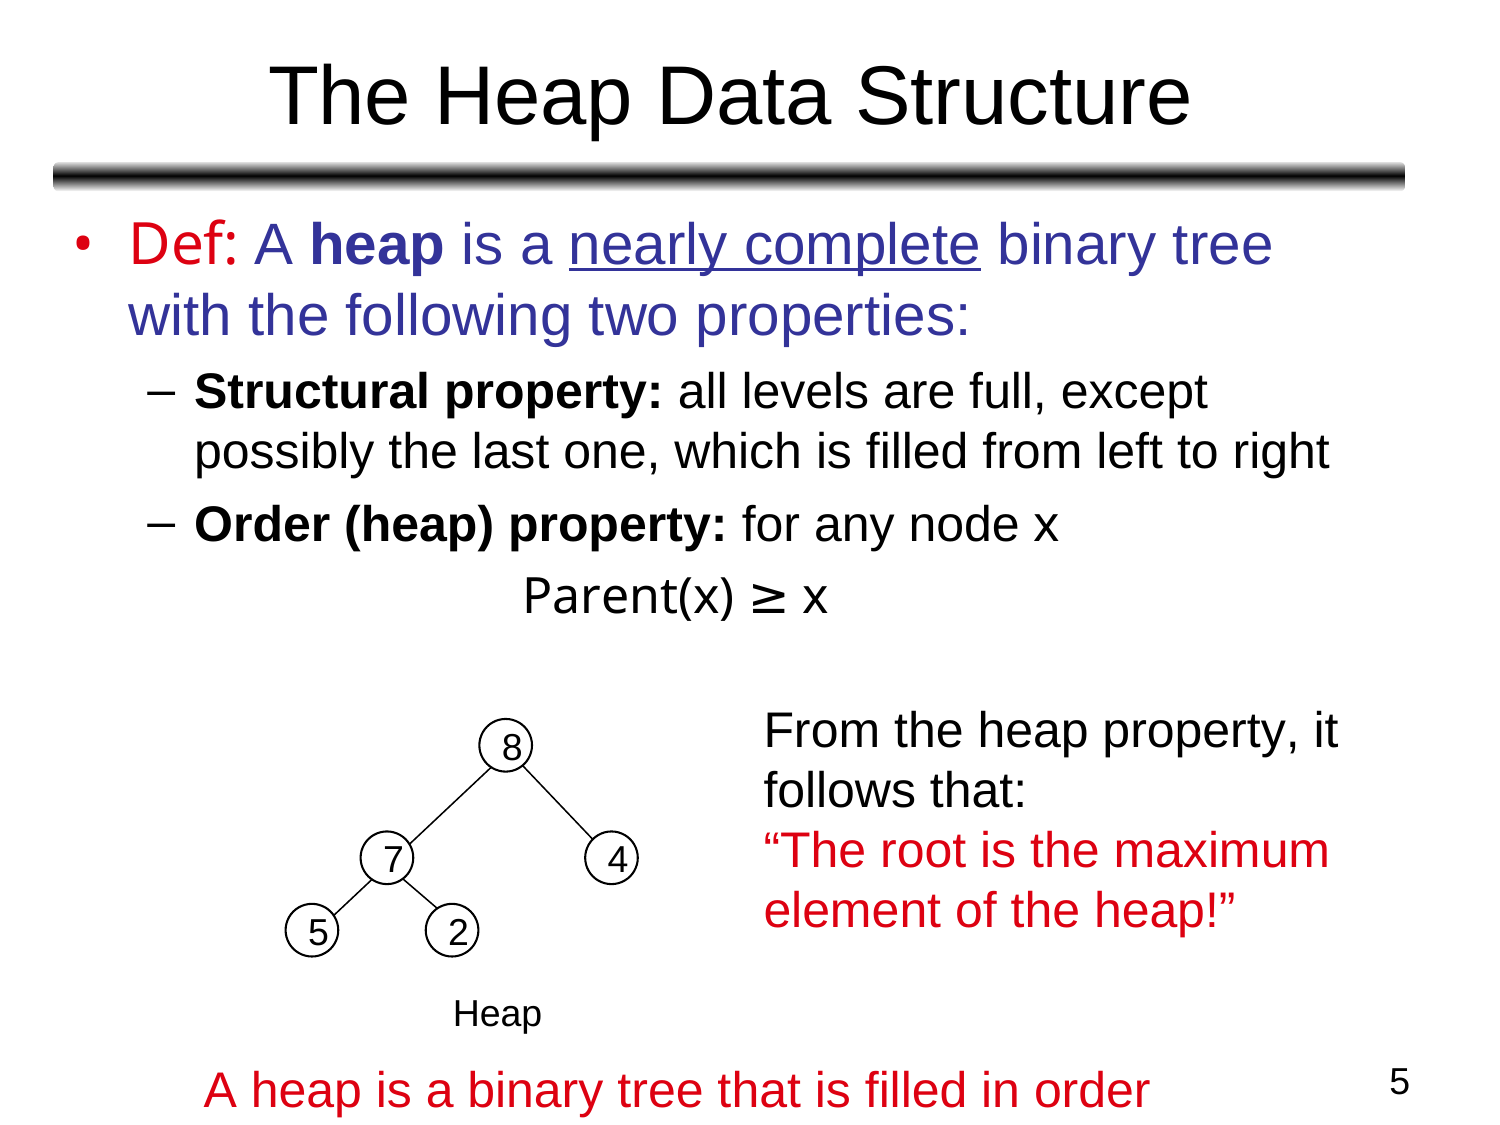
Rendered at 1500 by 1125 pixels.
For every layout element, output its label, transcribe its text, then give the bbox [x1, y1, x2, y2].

text_box 7 [360, 831, 414, 885]
text_box A heap is a binary tree that is filled in order [189, 1049, 1207, 1125]
list Def: A heap is a nearly complete binary tree with the following two properties: Structural property: all levels are full, except possibly the last one, which is filled from left to right Order (heap) property: for any node x Parent(x) ≥ x [57, 199, 1408, 1032]
text_box 5 [285, 903, 339, 957]
text_box Heap [438, 981, 558, 1042]
text_box 2 [425, 903, 479, 957]
text_box 4 [585, 831, 638, 885]
title The Heap Data Structure [55, 16, 1406, 166]
text_box 8 [479, 718, 533, 772]
text_box From the heap property, it follows that: “The root is the maximum element of the heap!” [748, 689, 1366, 946]
